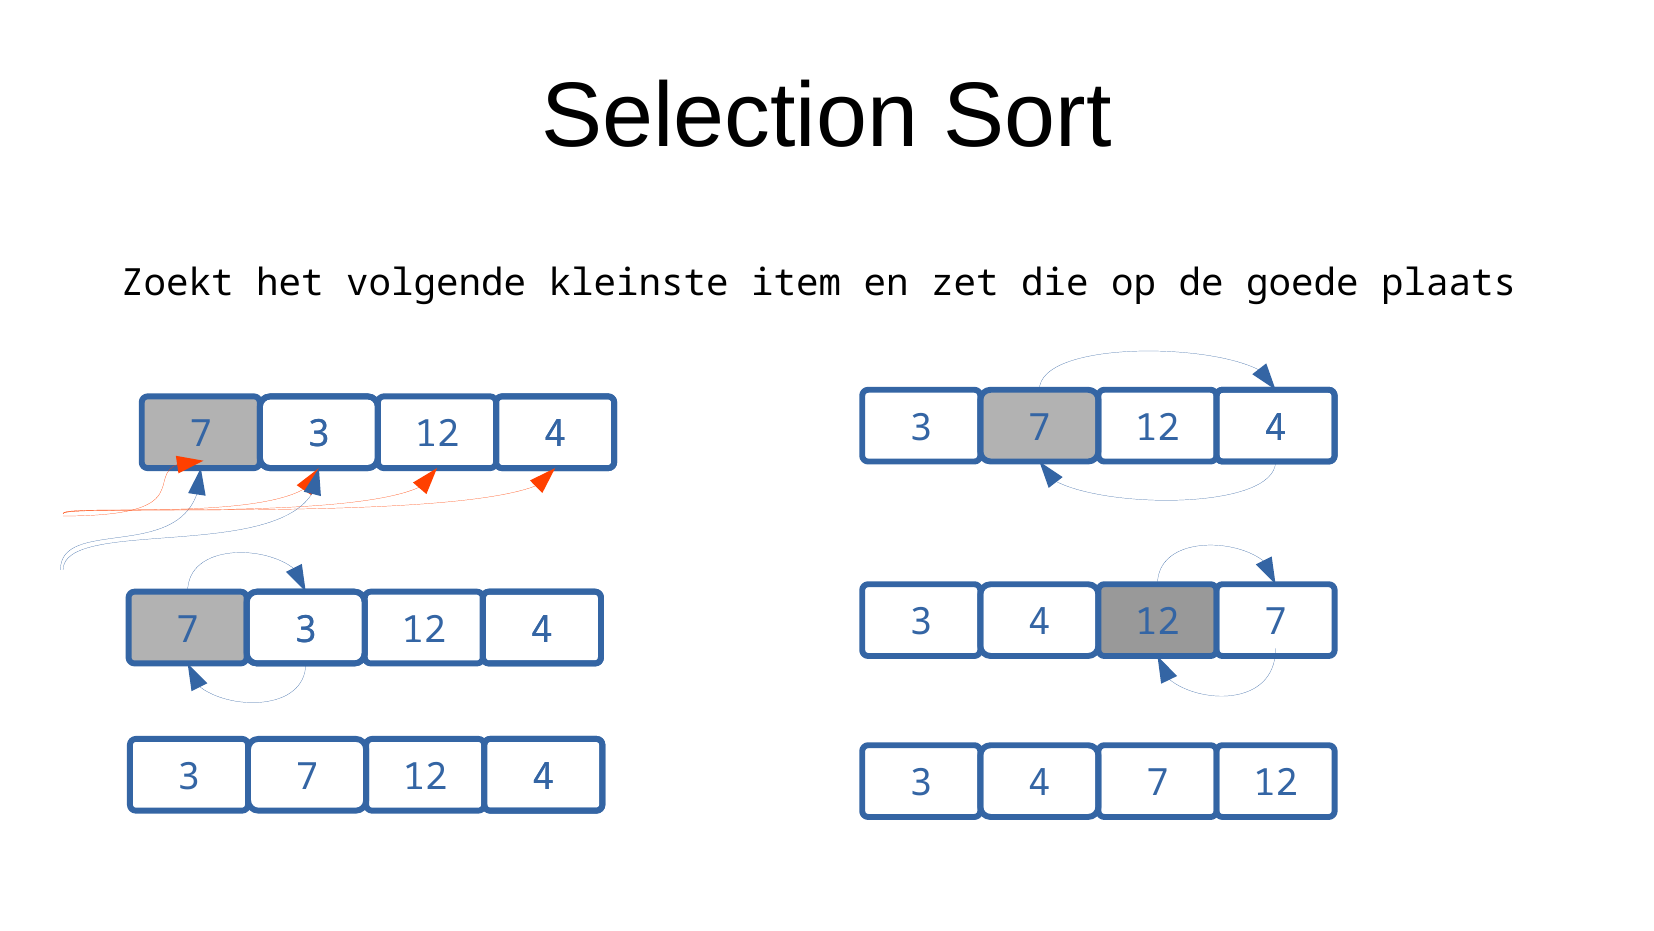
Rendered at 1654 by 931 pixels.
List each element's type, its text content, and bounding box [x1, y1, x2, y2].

text_box 12 [1098, 584, 1215, 649]
text_box 12 [378, 396, 494, 461]
text_box 12 [1098, 389, 1215, 455]
title Selection Sort [82, 37, 1571, 193]
text_box 3 [129, 738, 249, 804]
text_box 7 [249, 738, 365, 804]
text_box 3 [862, 584, 981, 649]
text_box 7 [128, 591, 246, 656]
text_box 12 [1216, 745, 1335, 810]
text_box 3 [259, 396, 378, 461]
text_box 4 [484, 738, 603, 804]
text_box 4 [496, 396, 615, 461]
text_box 12 [365, 591, 482, 656]
text_box 3 [862, 745, 981, 810]
text_box 7 [1216, 584, 1335, 649]
text_box 3 [862, 389, 981, 455]
text_box 7 [141, 396, 259, 461]
text_box 3 [246, 591, 365, 656]
text_box 4 [982, 584, 1097, 649]
text_box 4 [982, 745, 1097, 810]
text_box 4 [1216, 389, 1335, 455]
text_box 7 [982, 389, 1097, 455]
text_box Zoekt het volgende kleinste item en zet die op de goede plaats [106, 248, 1531, 307]
text_box 12 [366, 738, 483, 804]
text_box 4 [482, 591, 602, 656]
text_box 7 [1098, 745, 1215, 810]
